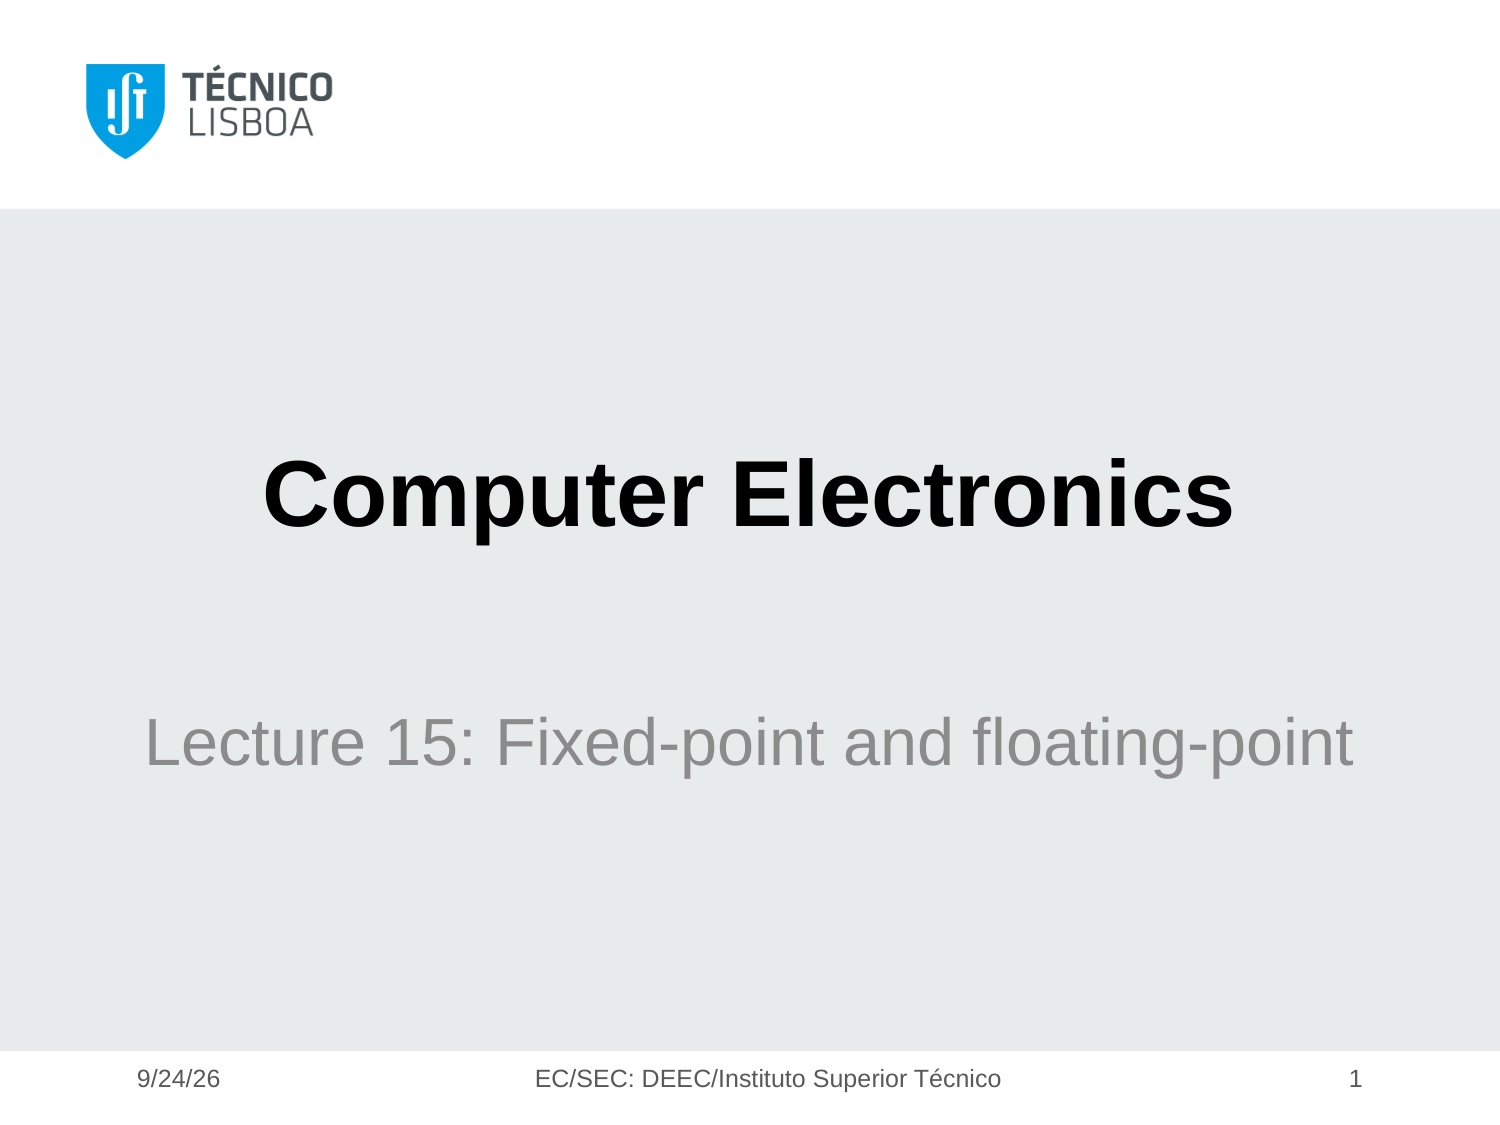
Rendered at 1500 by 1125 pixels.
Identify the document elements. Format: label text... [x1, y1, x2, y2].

picture [0, 0, 1500, 1125]
title Computer Electronics [121, 322, 1378, 655]
slide_number <number> [1077, 1052, 1378, 1103]
footer EC/SEC: DEEC/Instituto Superior Técnico [512, 1052, 1032, 1103]
slide_number 11/15/18 [121, 1052, 425, 1103]
subtitle Lecture 15: Fixed-point and floating-point [121, 691, 1378, 894]
